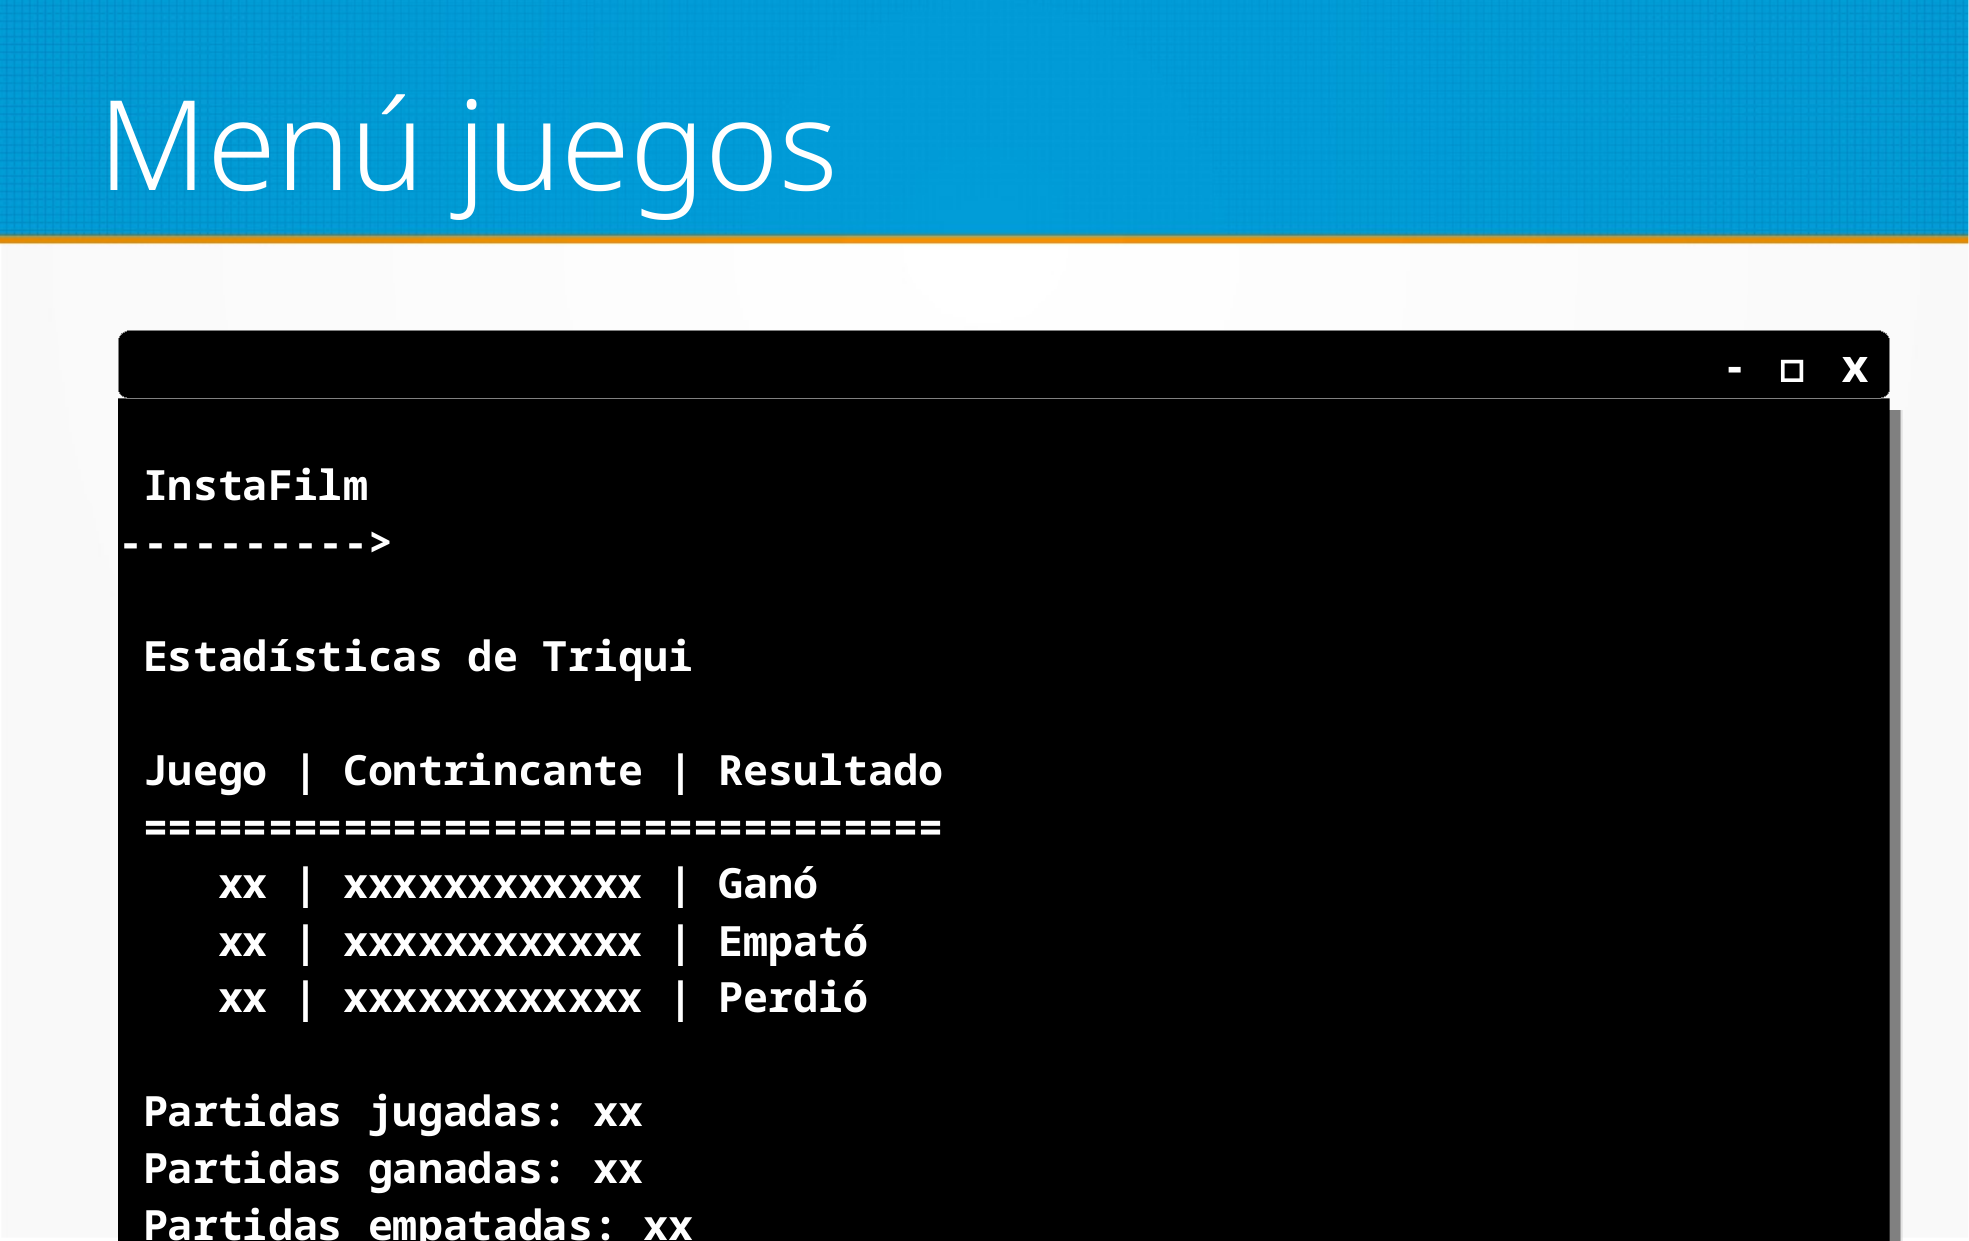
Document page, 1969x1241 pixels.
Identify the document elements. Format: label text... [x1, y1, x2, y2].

title Menú juegos [98, 19, 1870, 227]
picture [0, 233, 1969, 1241]
text_box InstaFilm ----------> Estadísticas de Triqui Juego | Contrincante | Resultado ================================ xx | xxxxxxxxxxxx | Ganó xx | xxxxxxxxxxxx | Empató xx | xxxxxxxxxxxx | Perdió Partidas jugadas: xx Partidas ganadas: xx Partidas empatadas: xx Partidas perdidas: xx [118, 398, 1890, 1123]
text_box - □ x [118, 330, 1890, 399]
